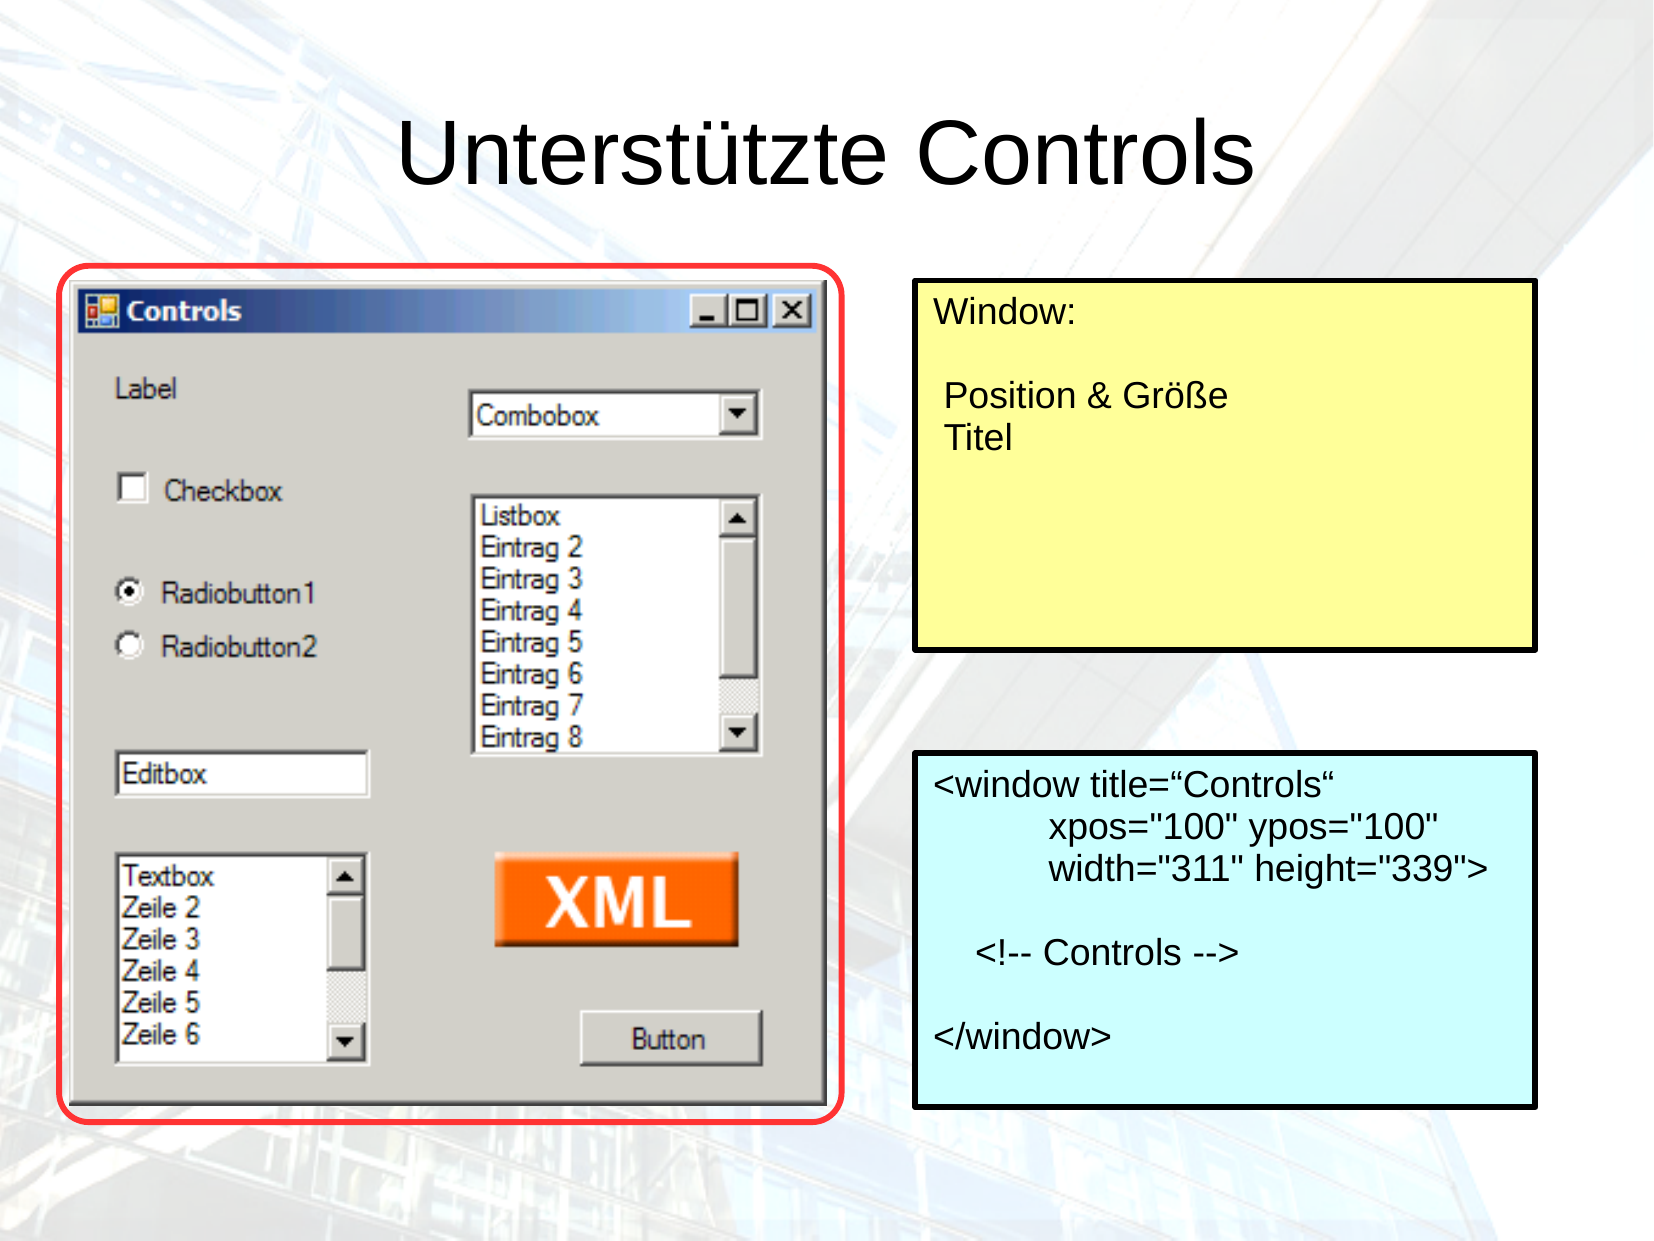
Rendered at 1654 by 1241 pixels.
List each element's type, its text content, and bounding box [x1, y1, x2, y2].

text_box <window title=“Controls“ xpos="100" ypos="100" width="311" height="339"> <!-- Controls --> </window> [915, 752, 1536, 1108]
picture [0, 0, 1654, 1241]
title Unterstützte Controls [82, 56, 1571, 250]
text_box Window: Position & Größe Titel [915, 280, 1536, 650]
